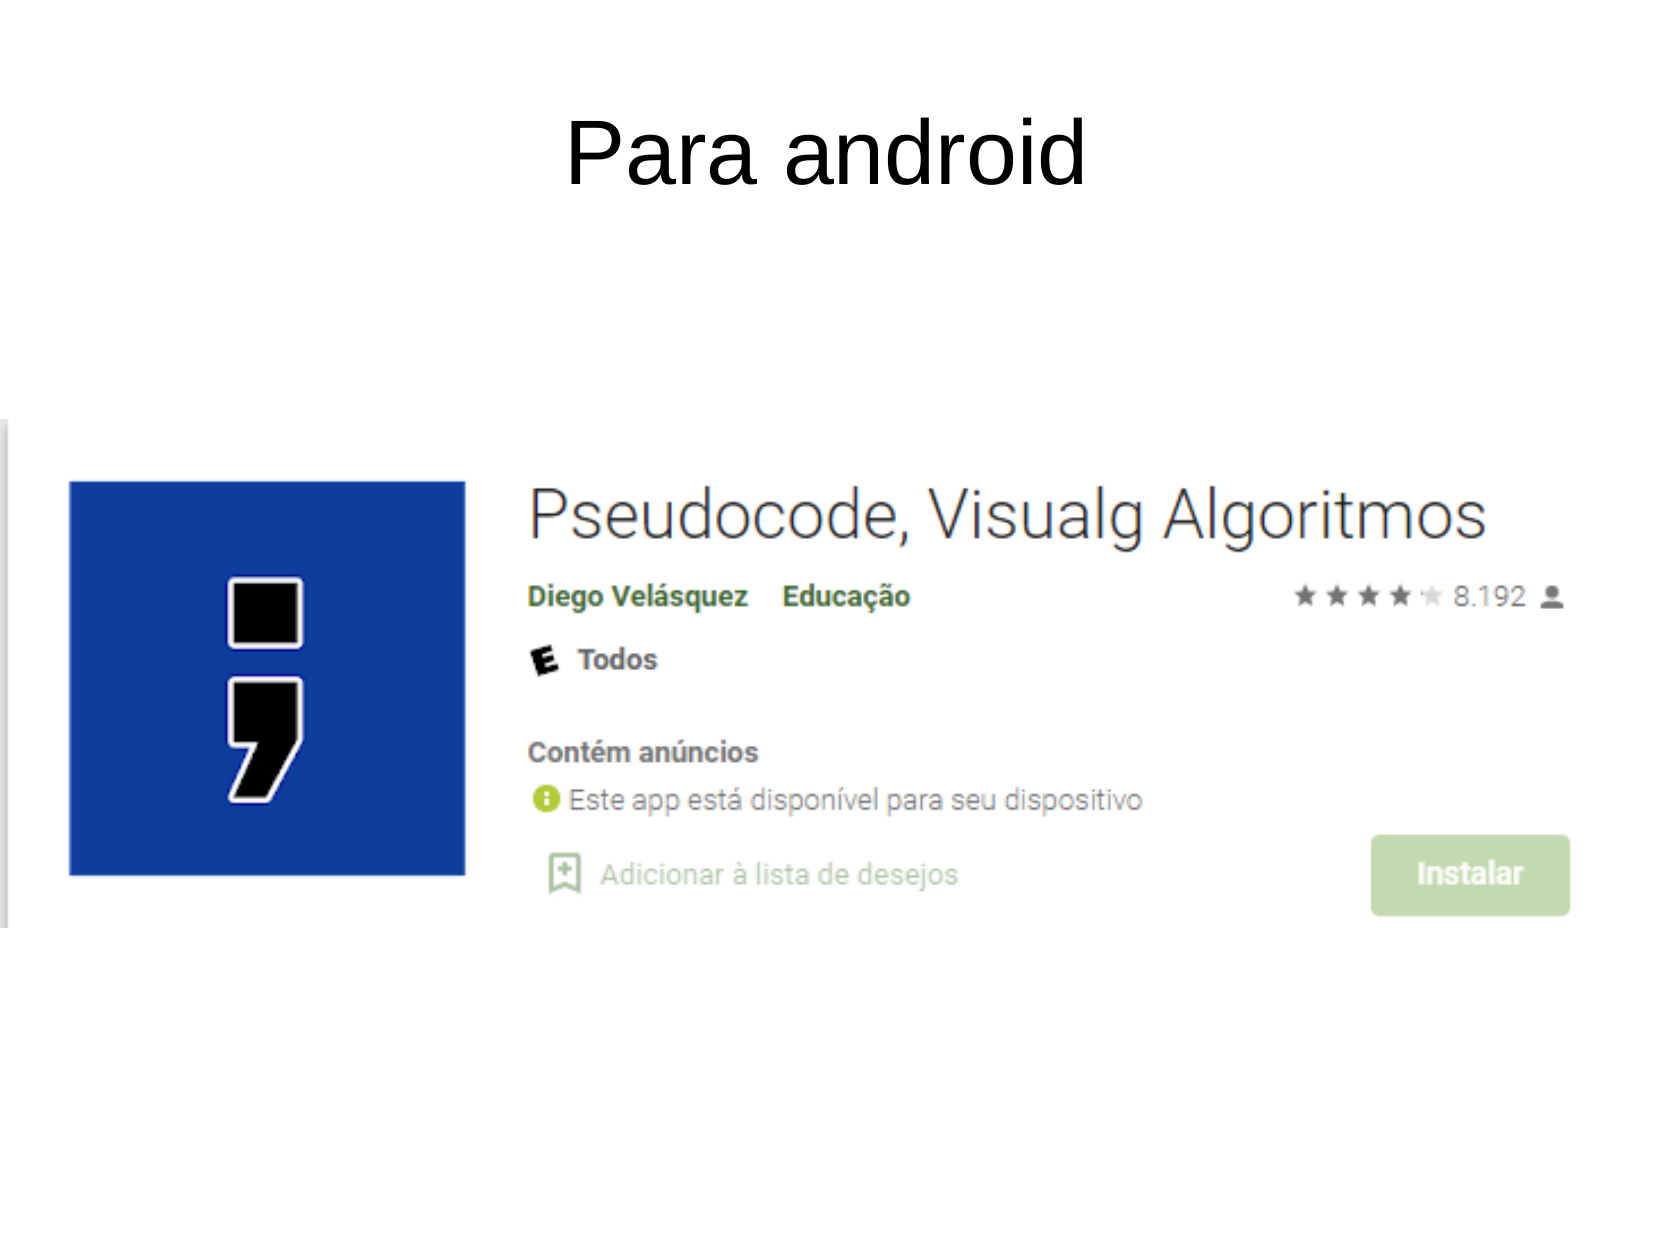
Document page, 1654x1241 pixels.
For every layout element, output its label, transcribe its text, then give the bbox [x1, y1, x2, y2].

title Para android [82, 49, 1571, 257]
picture [0, 419, 1635, 928]
